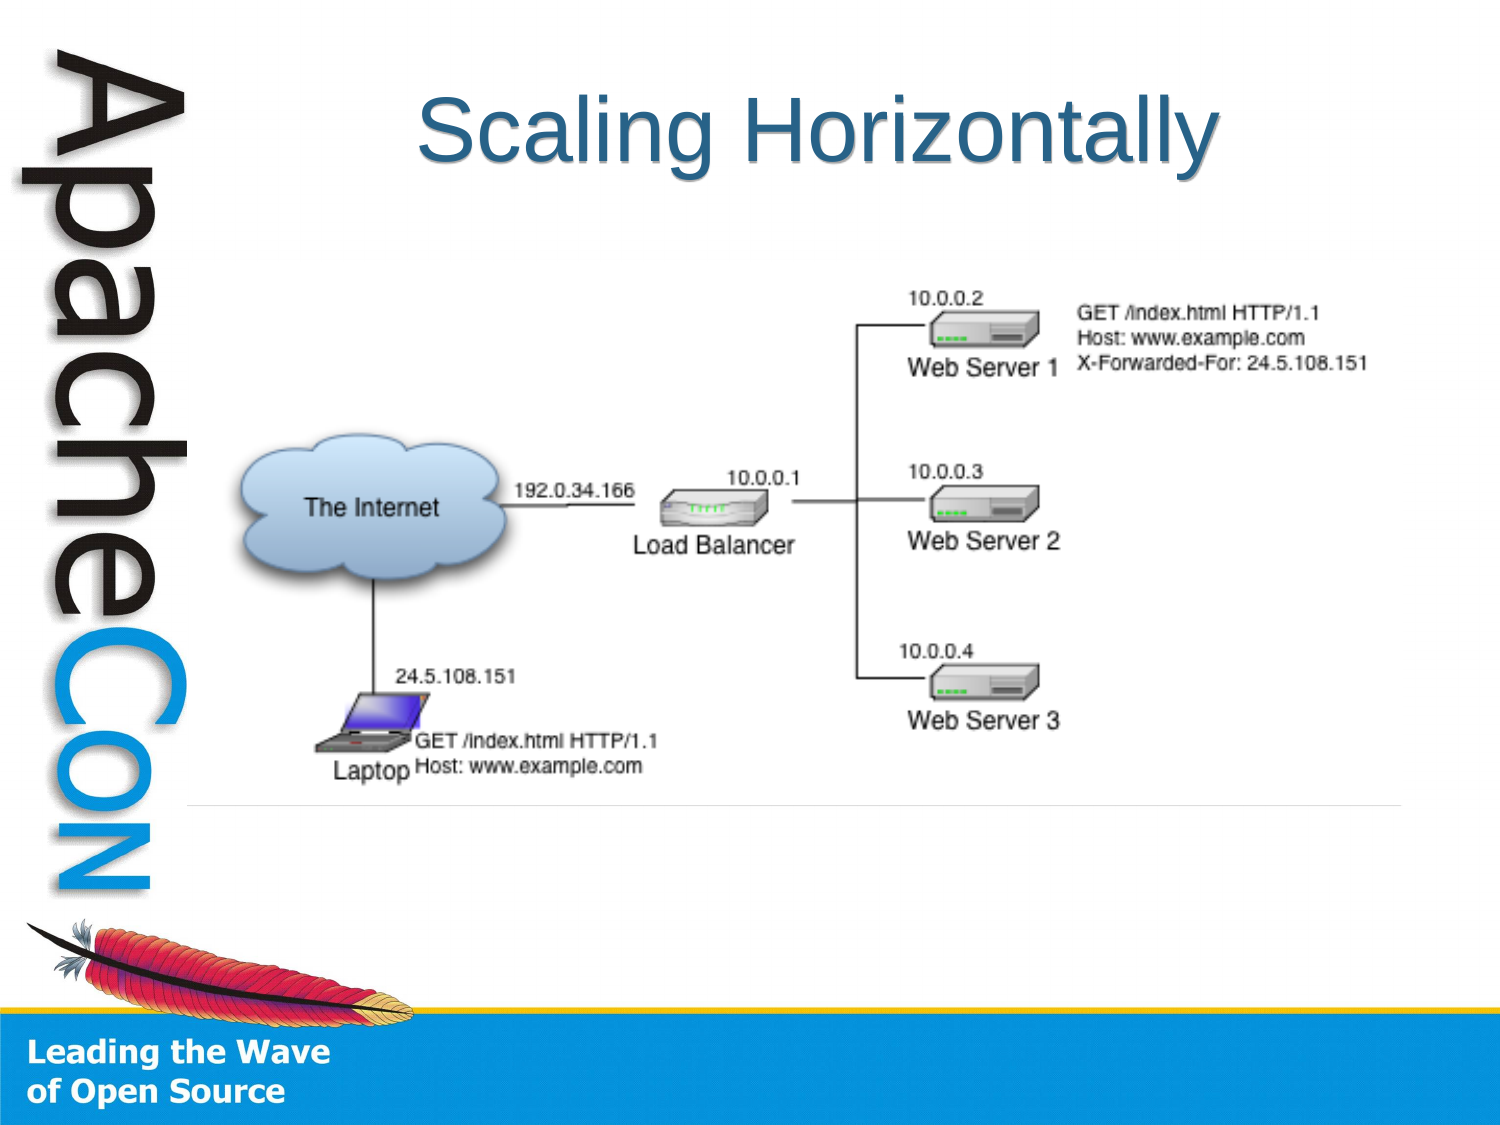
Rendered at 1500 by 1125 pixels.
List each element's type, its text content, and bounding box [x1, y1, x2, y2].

picture [187, 262, 1403, 805]
title Scaling Horizontally [212, 62, 1426, 188]
